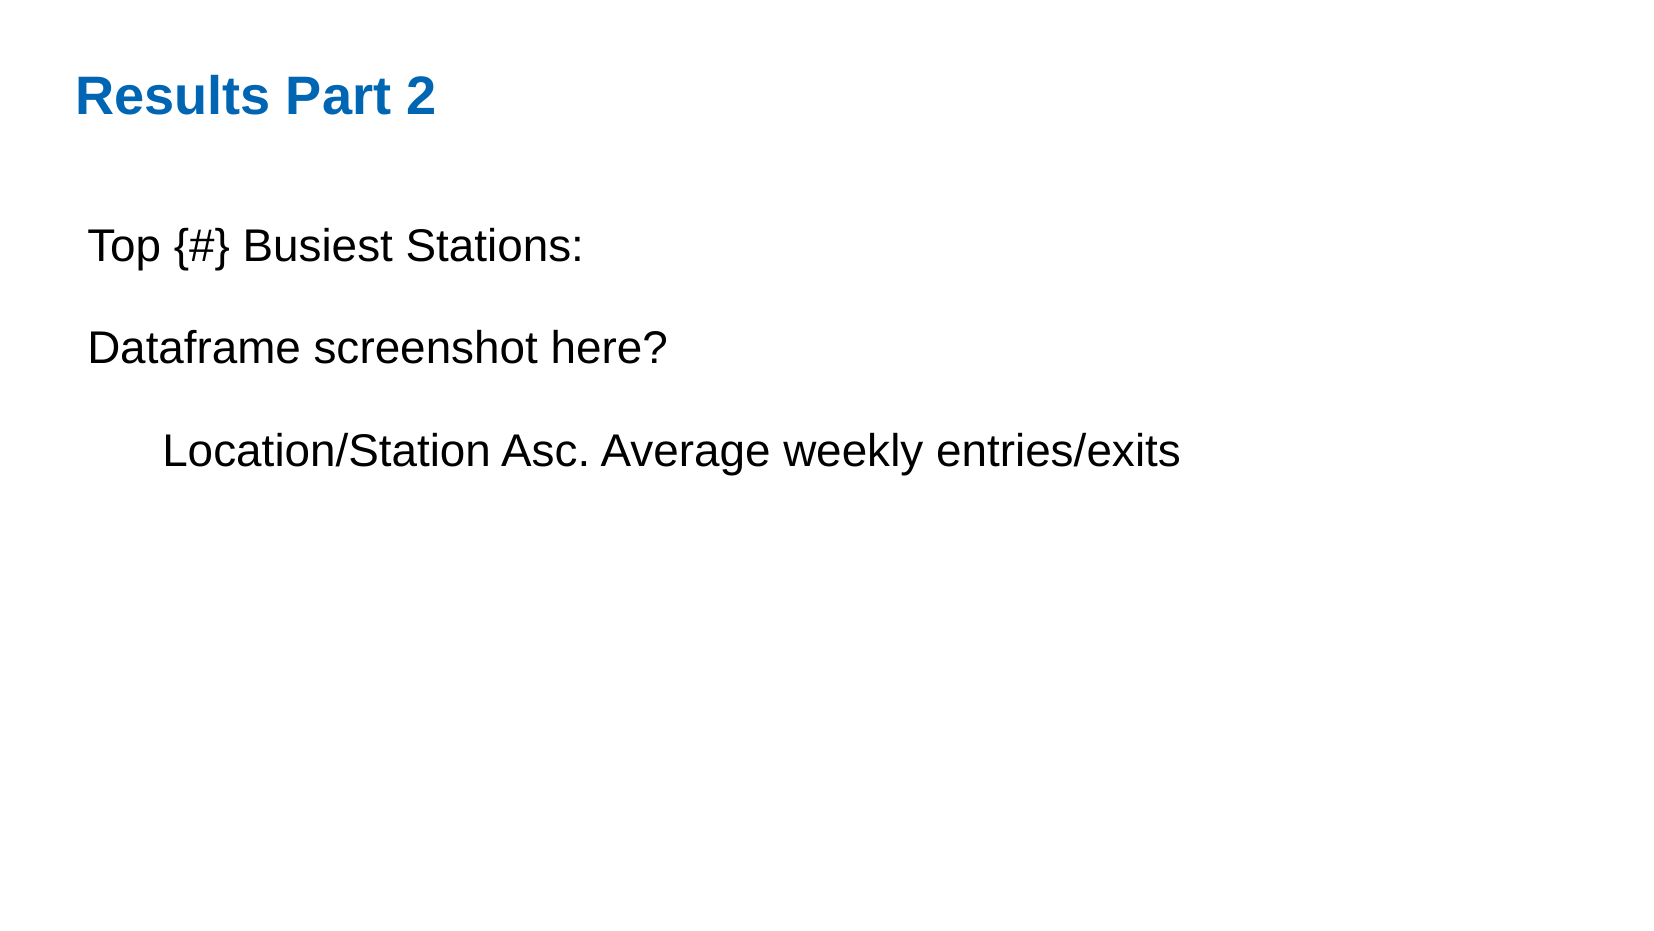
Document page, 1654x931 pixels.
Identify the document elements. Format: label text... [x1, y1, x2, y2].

title Results Part 2 [0, 11, 466, 181]
text_box Top {#} Busiest Stations: Dataframe screenshot here? Location/Station Asc. Average weekly entries/exits [72, 212, 1483, 587]
